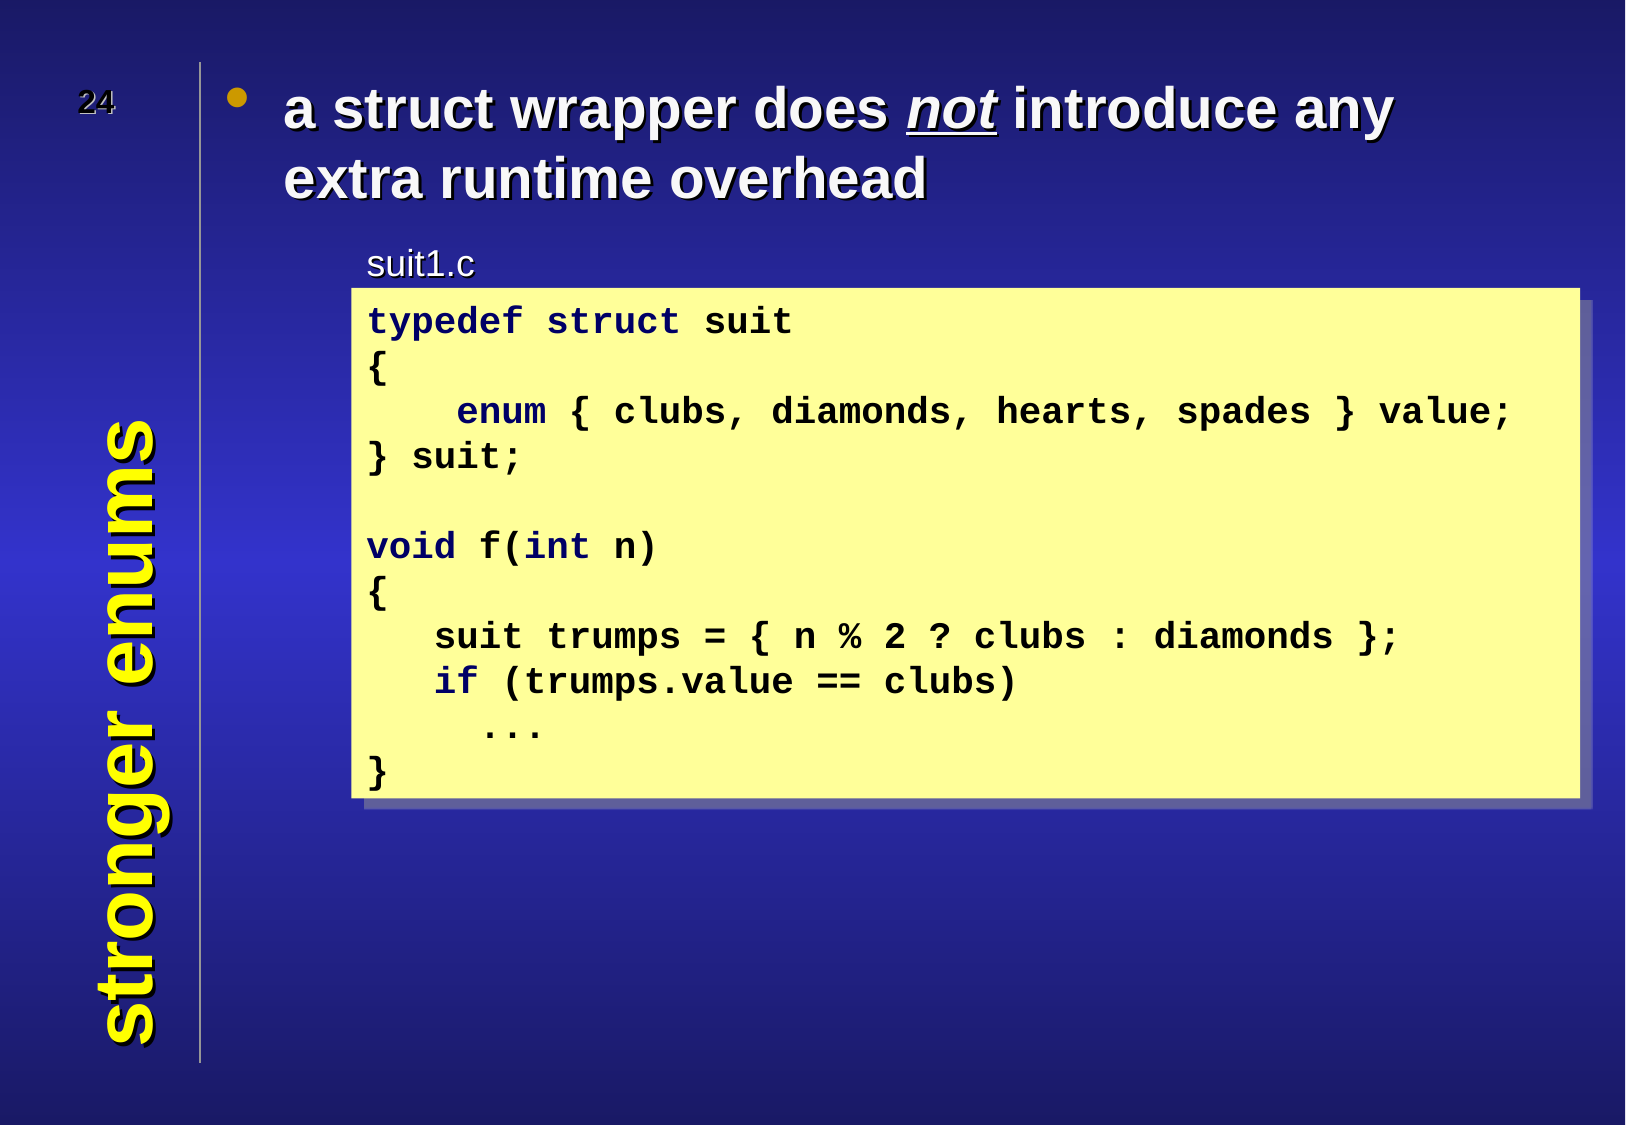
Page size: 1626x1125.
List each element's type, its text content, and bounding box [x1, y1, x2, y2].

title stronger enums [50, 187, 188, 1063]
text_box typedef struct suit { enum { clubs, diamonds, hearts, spades } value; } suit; void f(int n) { suit trumps = { n % 2 ? clubs : diamonds }; if (trumps.value == clubs) ... } [351, 287, 1581, 799]
text_box suit1.c [351, 231, 648, 293]
list a struct wrapper does not introduce any extra runtime overhead [212, 62, 1550, 1063]
